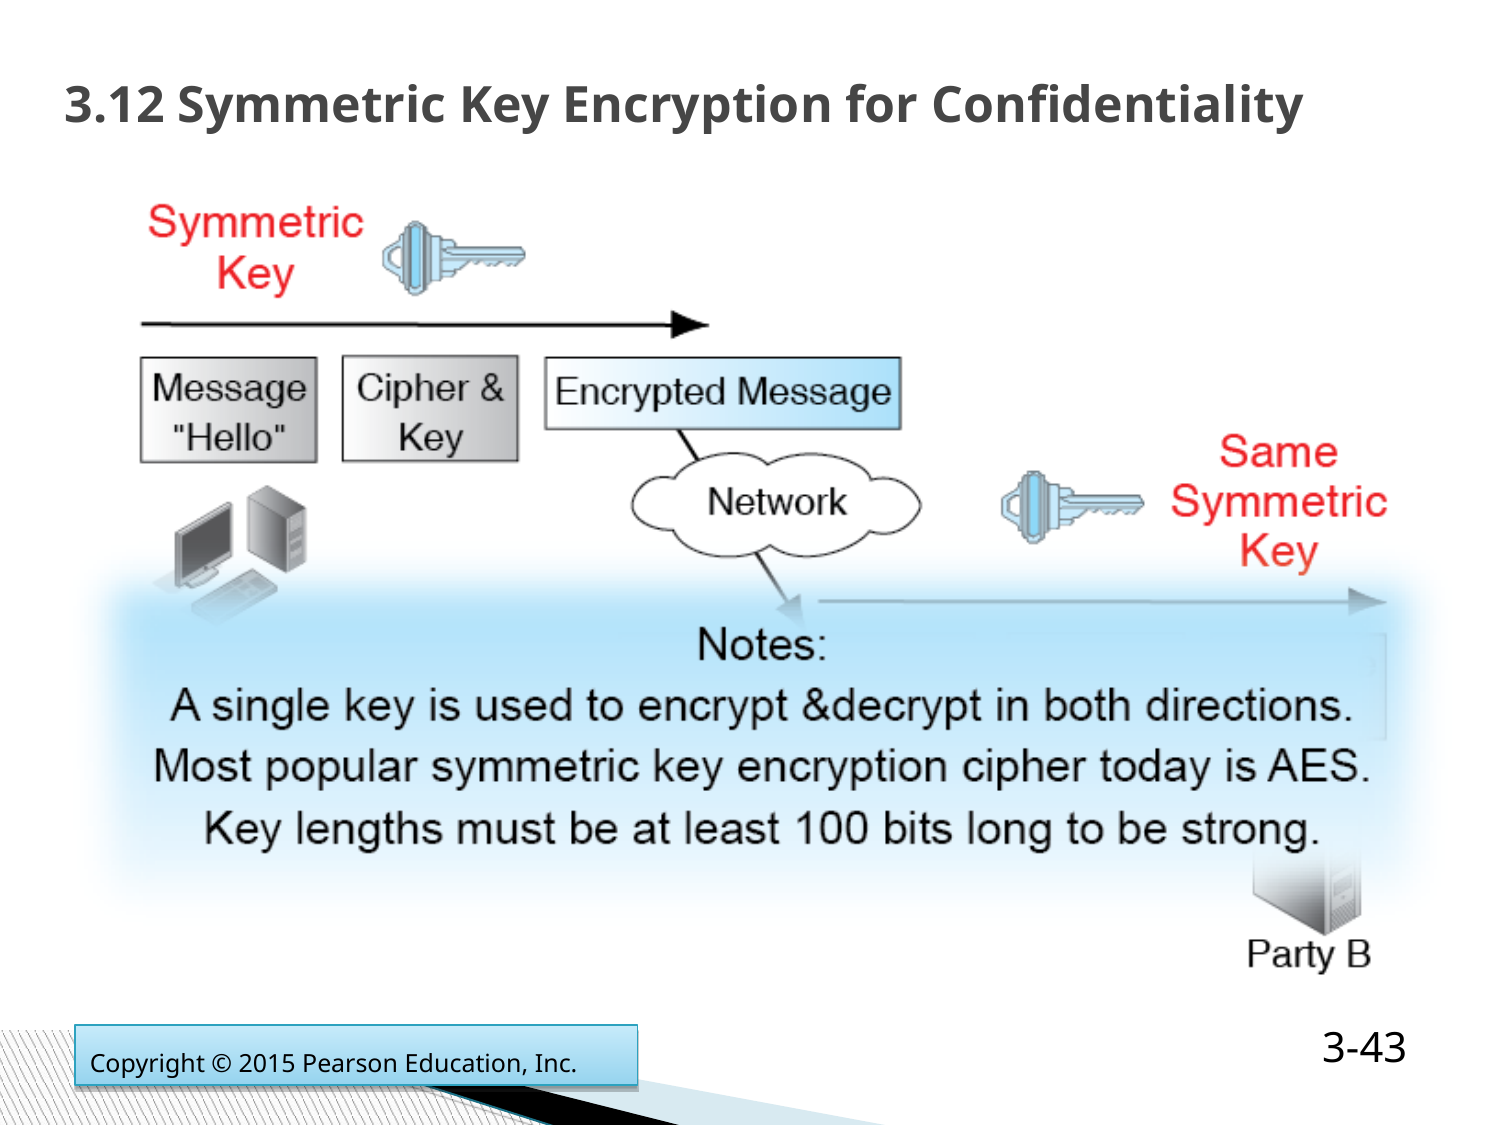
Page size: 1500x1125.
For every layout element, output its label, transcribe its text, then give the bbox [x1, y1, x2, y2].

picture [0, 199, 1500, 1125]
title 3.12 Symmetric Key Encryption for Confidentiality [50, 37, 1450, 163]
slide_number 3-<number> [1262, 1025, 1423, 1085]
footer Copyright © 2015 Pearson Education, Inc. [75, 1025, 638, 1085]
